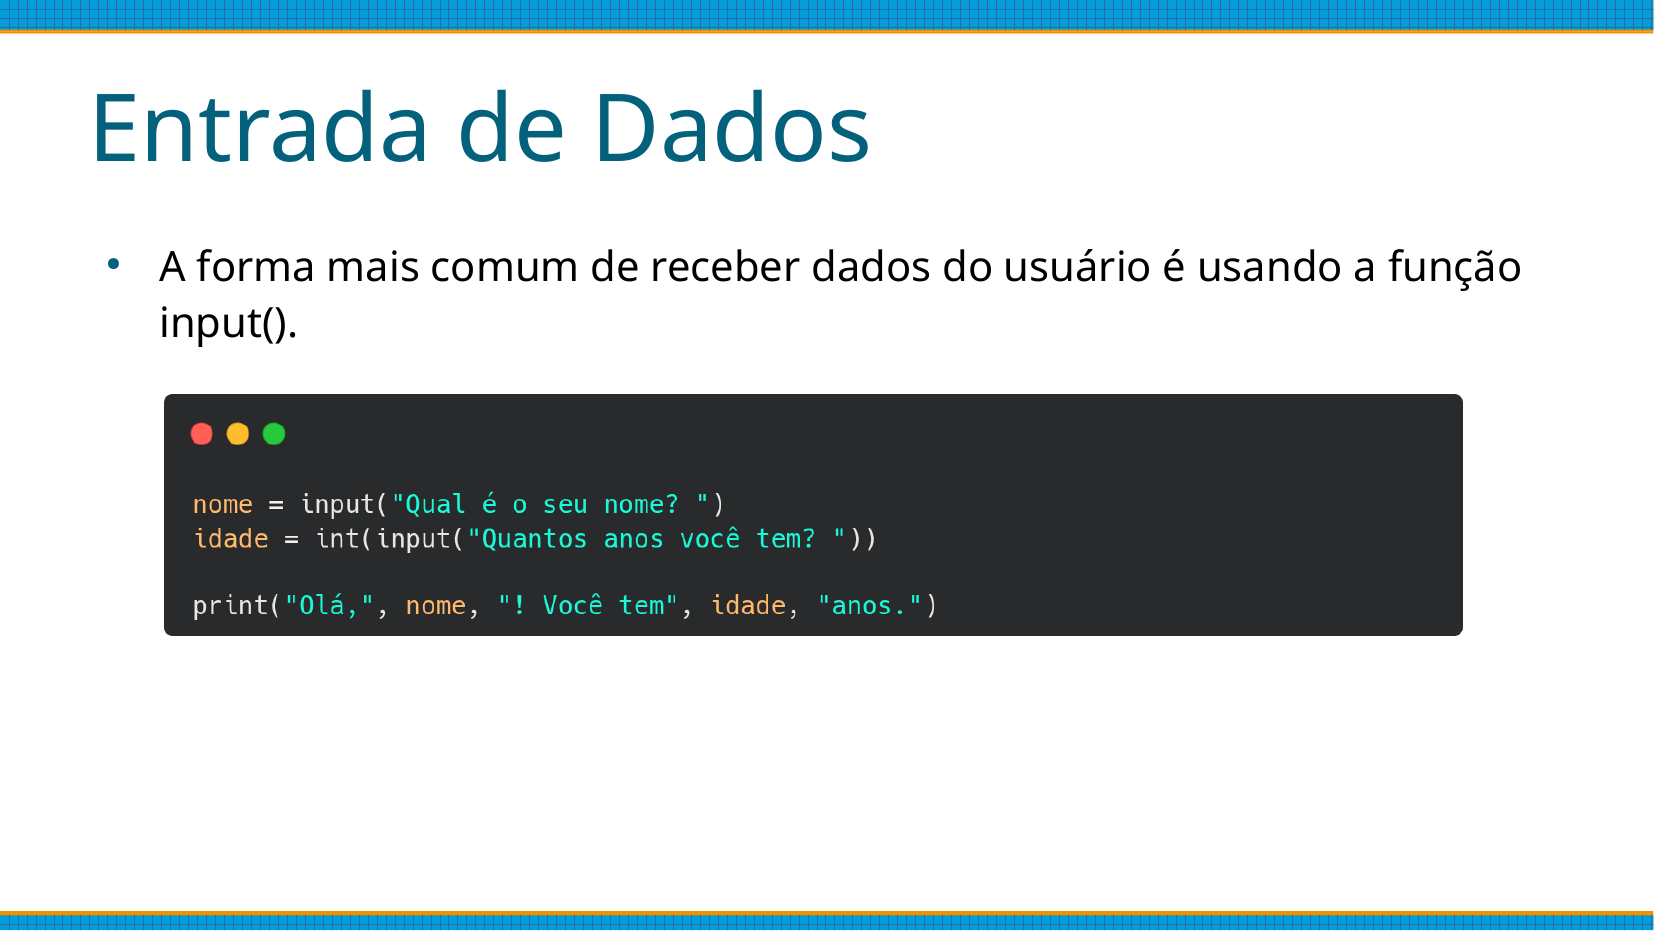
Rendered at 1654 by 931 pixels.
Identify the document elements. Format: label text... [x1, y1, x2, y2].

picture [147, 379, 1479, 650]
title Entrada de Dados [88, 44, 1565, 207]
list A forma mais comum de receber dados do usuário é usando a função input(). [88, 236, 1565, 901]
